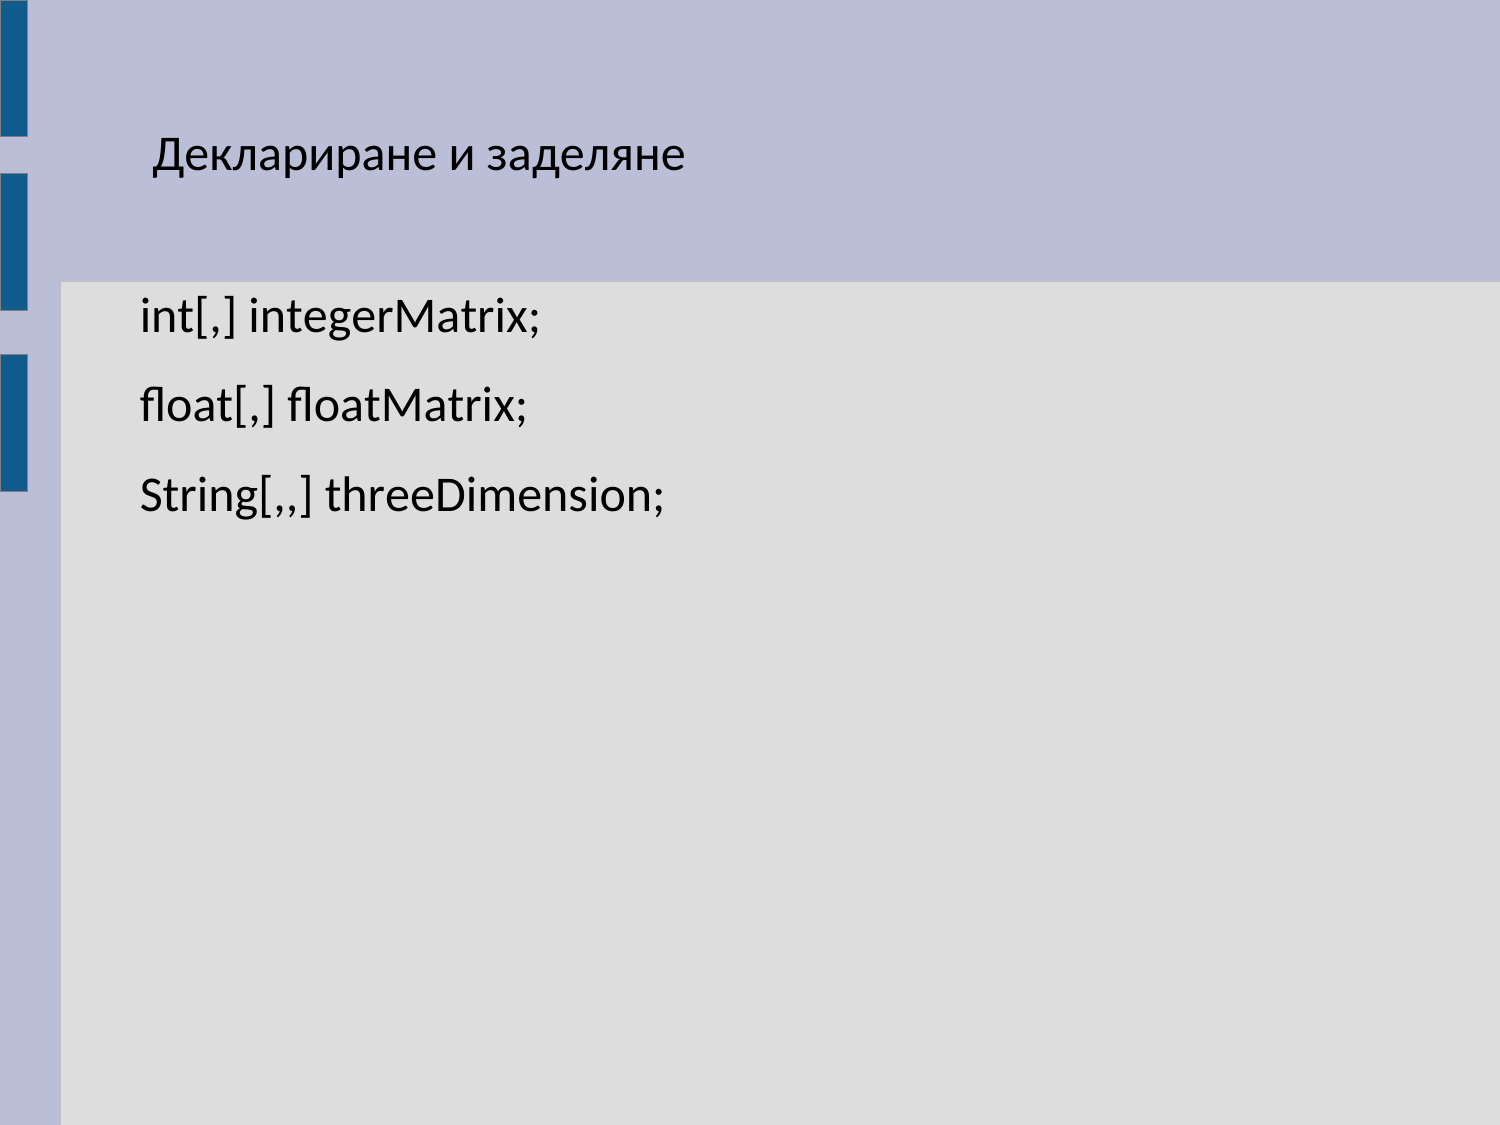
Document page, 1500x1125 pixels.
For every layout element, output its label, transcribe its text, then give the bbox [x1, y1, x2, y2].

title Деклариране и заделяне [137, 112, 1488, 300]
list int[,] integerMatrix; float[,] floatMatrix; String[,,] threeDimension; [125, 275, 1375, 1018]
